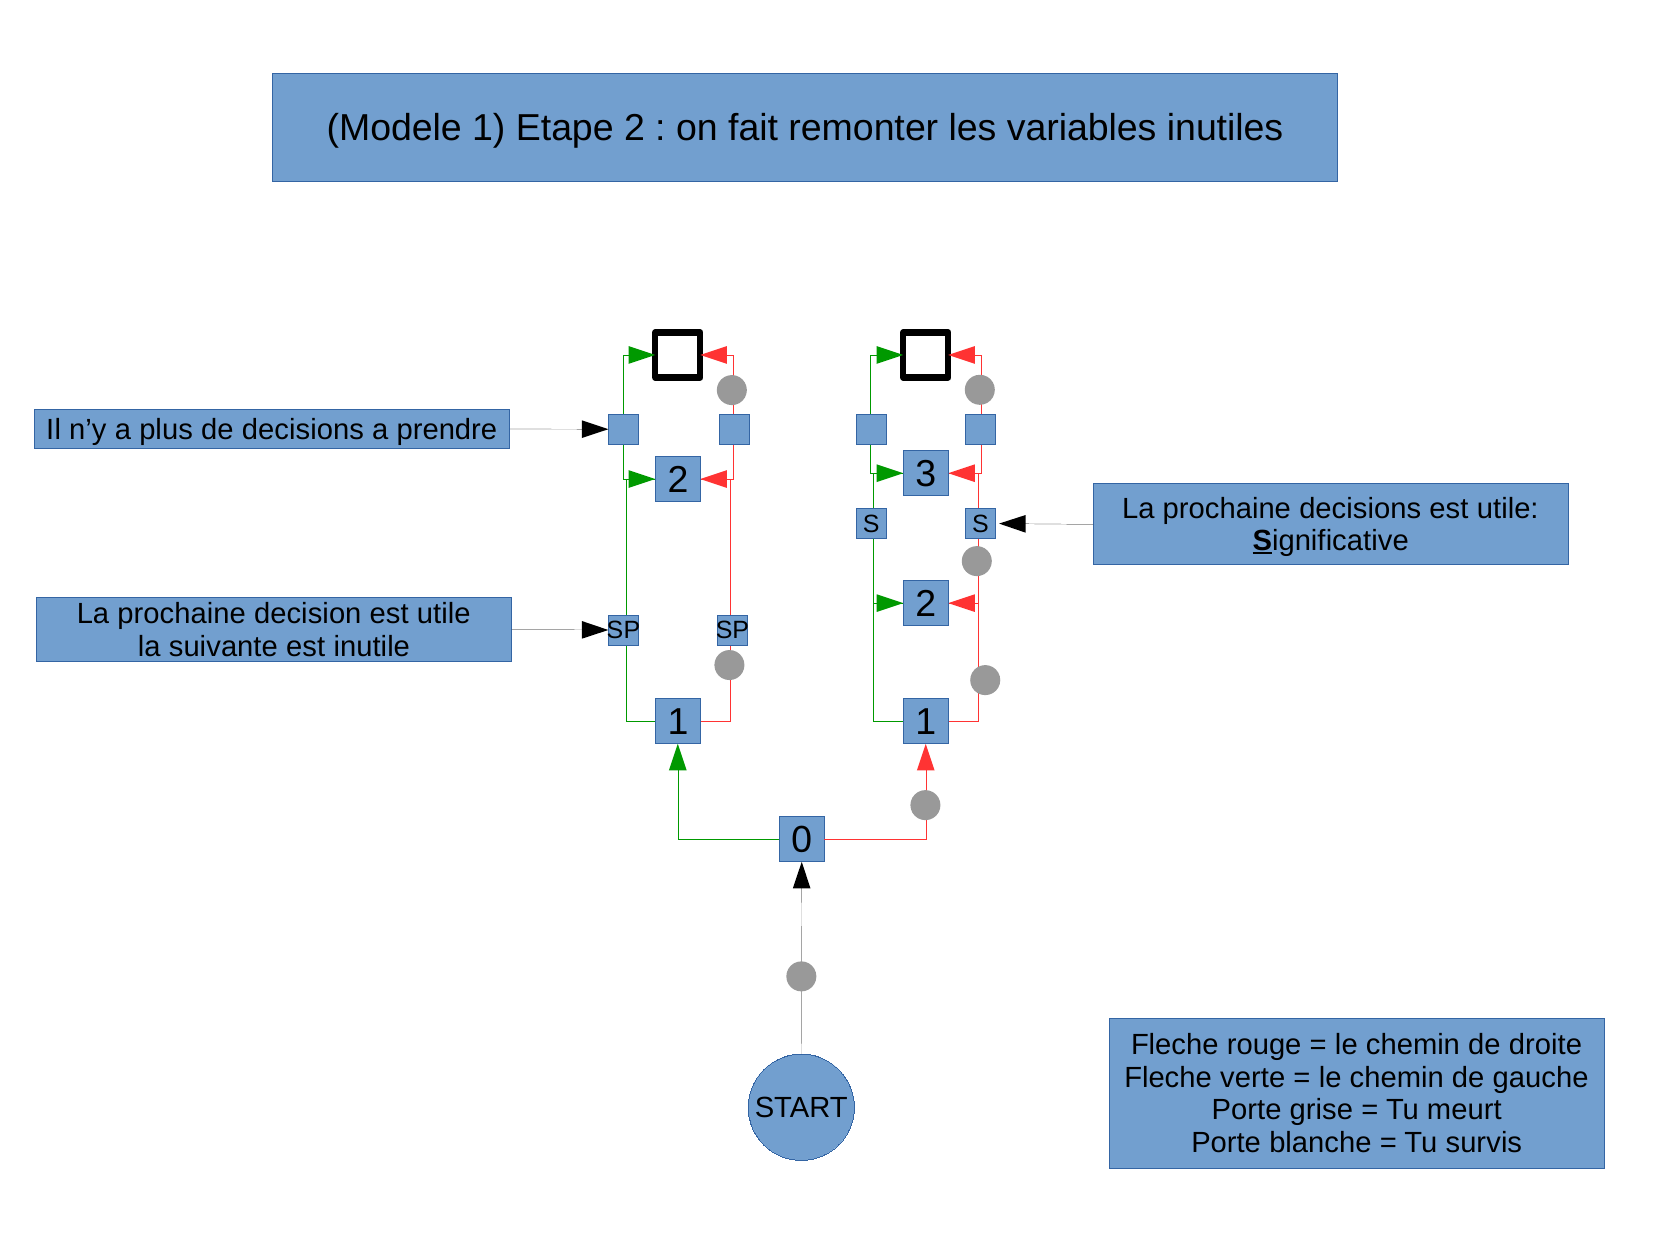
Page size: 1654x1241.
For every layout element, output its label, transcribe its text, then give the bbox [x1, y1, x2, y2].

text_box SP [608, 615, 639, 646]
text_box [903, 332, 949, 378]
text_box [965, 414, 996, 445]
text_box SP [608, 627, 619, 636]
text_box [910, 790, 941, 821]
text_box [719, 414, 750, 445]
text_box S [856, 508, 887, 539]
text_box [970, 665, 1001, 696]
text_box 1 [903, 698, 949, 744]
text_box [655, 332, 701, 378]
text_box [716, 375, 747, 406]
text_box SP [717, 627, 728, 636]
text_box [608, 414, 639, 445]
text_box S [965, 508, 996, 539]
text_box 2 [655, 456, 701, 502]
text_box START [748, 1054, 855, 1161]
text_box (Modele 1) Etape 2 : on fait remonter les variables inutiles [272, 73, 1338, 182]
text_box [856, 414, 887, 445]
text_box 0 [779, 816, 825, 862]
text_box Fleche rouge = le chemin de droite Fleche verte = le chemin de gauche Porte grise = Tu meurt Porte blanche = Tu survis [1109, 1018, 1605, 1169]
text_box La prochaine decision est utile la suivante est inutile [36, 597, 512, 662]
text_box [964, 374, 995, 405]
text_box 2 [903, 580, 949, 626]
text_box [714, 650, 745, 681]
text_box SP [717, 615, 748, 646]
text_box [961, 546, 992, 577]
text_box La prochaine decisions est utile: Significative [1093, 483, 1569, 565]
text_box 3 [903, 450, 949, 496]
text_box 1 [655, 698, 701, 744]
text_box Il n’y a plus de decisions a prendre [34, 409, 510, 449]
text_box [786, 961, 817, 992]
